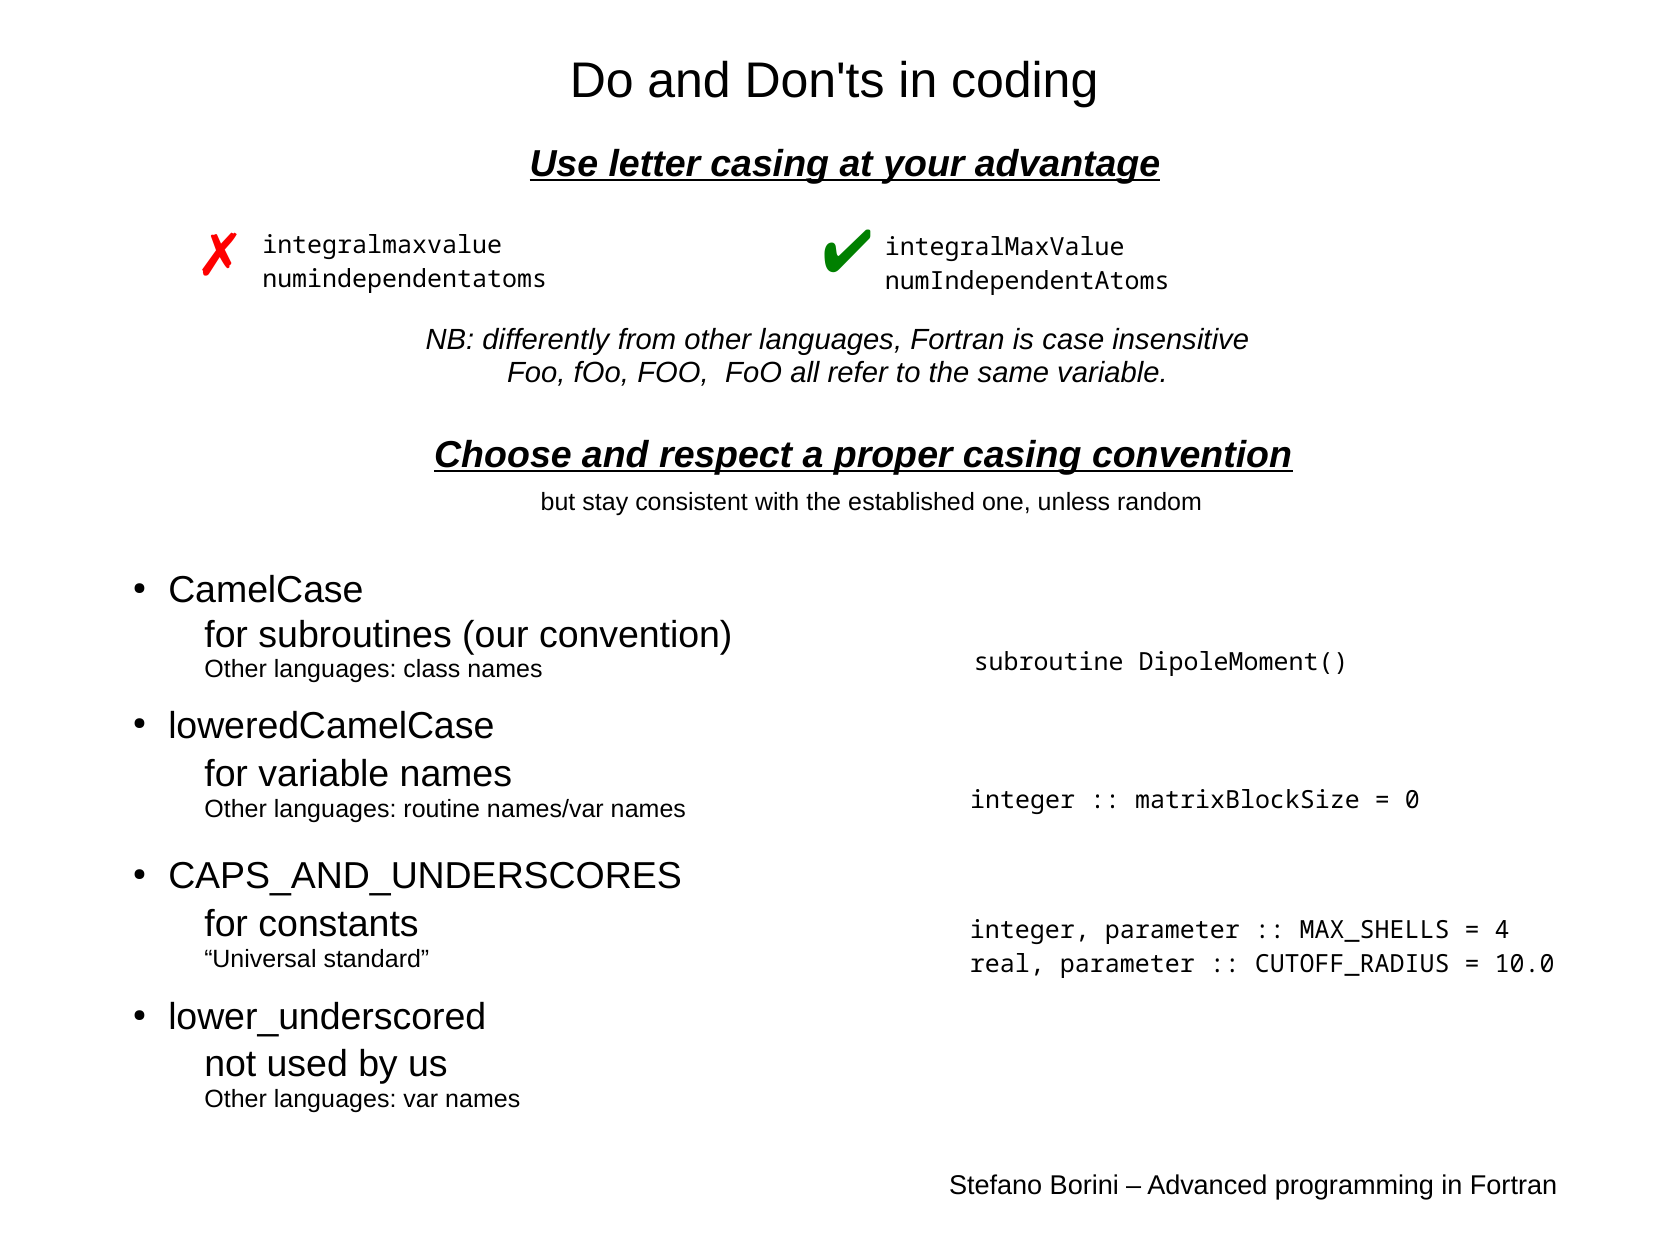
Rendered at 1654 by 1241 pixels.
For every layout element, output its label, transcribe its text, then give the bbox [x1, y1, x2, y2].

text_box CAPS_AND_UNDERSCORES [118, 847, 699, 905]
text_box integer :: matrixBlockSize = 0 [955, 774, 1436, 821]
text_box not used by us Other languages: var names [189, 1035, 536, 1121]
text_box lower_underscored [118, 988, 554, 1045]
text_box integralmaxvalue numindependentatoms [247, 219, 563, 297]
text_box for variable names Other languages: routine names/var names [189, 745, 702, 831]
text_box Do and Don'ts in coding [555, 44, 1126, 116]
text_box but stay consistent with the established one, unless random [525, 480, 1219, 523]
text_box loweredCamelCase [118, 696, 511, 754]
text_box [188, 225, 286, 282]
text_box for subroutines (our convention) Other languages: class names [189, 605, 749, 691]
text_box integer, parameter :: MAX_SHELLS = 4 real, parameter :: CUTOFF_RADIUS = 10.0 [955, 904, 1570, 982]
text_box NB: differently from other languages, Fortran is case insensitive Foo, fOo, FOO, FoO all refer to the same variable. [410, 315, 1266, 397]
text_box Use letter casing at your advantage [514, 135, 1177, 193]
text_box Choose and respect a proper casing convention [419, 426, 1308, 484]
text_box [808, 225, 919, 282]
text_box subroutine DipoleMoment() [959, 636, 1364, 683]
text_box CamelCase [118, 561, 380, 619]
text_box for constants “Universal standard” [189, 895, 445, 981]
text_box integralMaxValue numIndependentAtoms [870, 220, 1321, 299]
